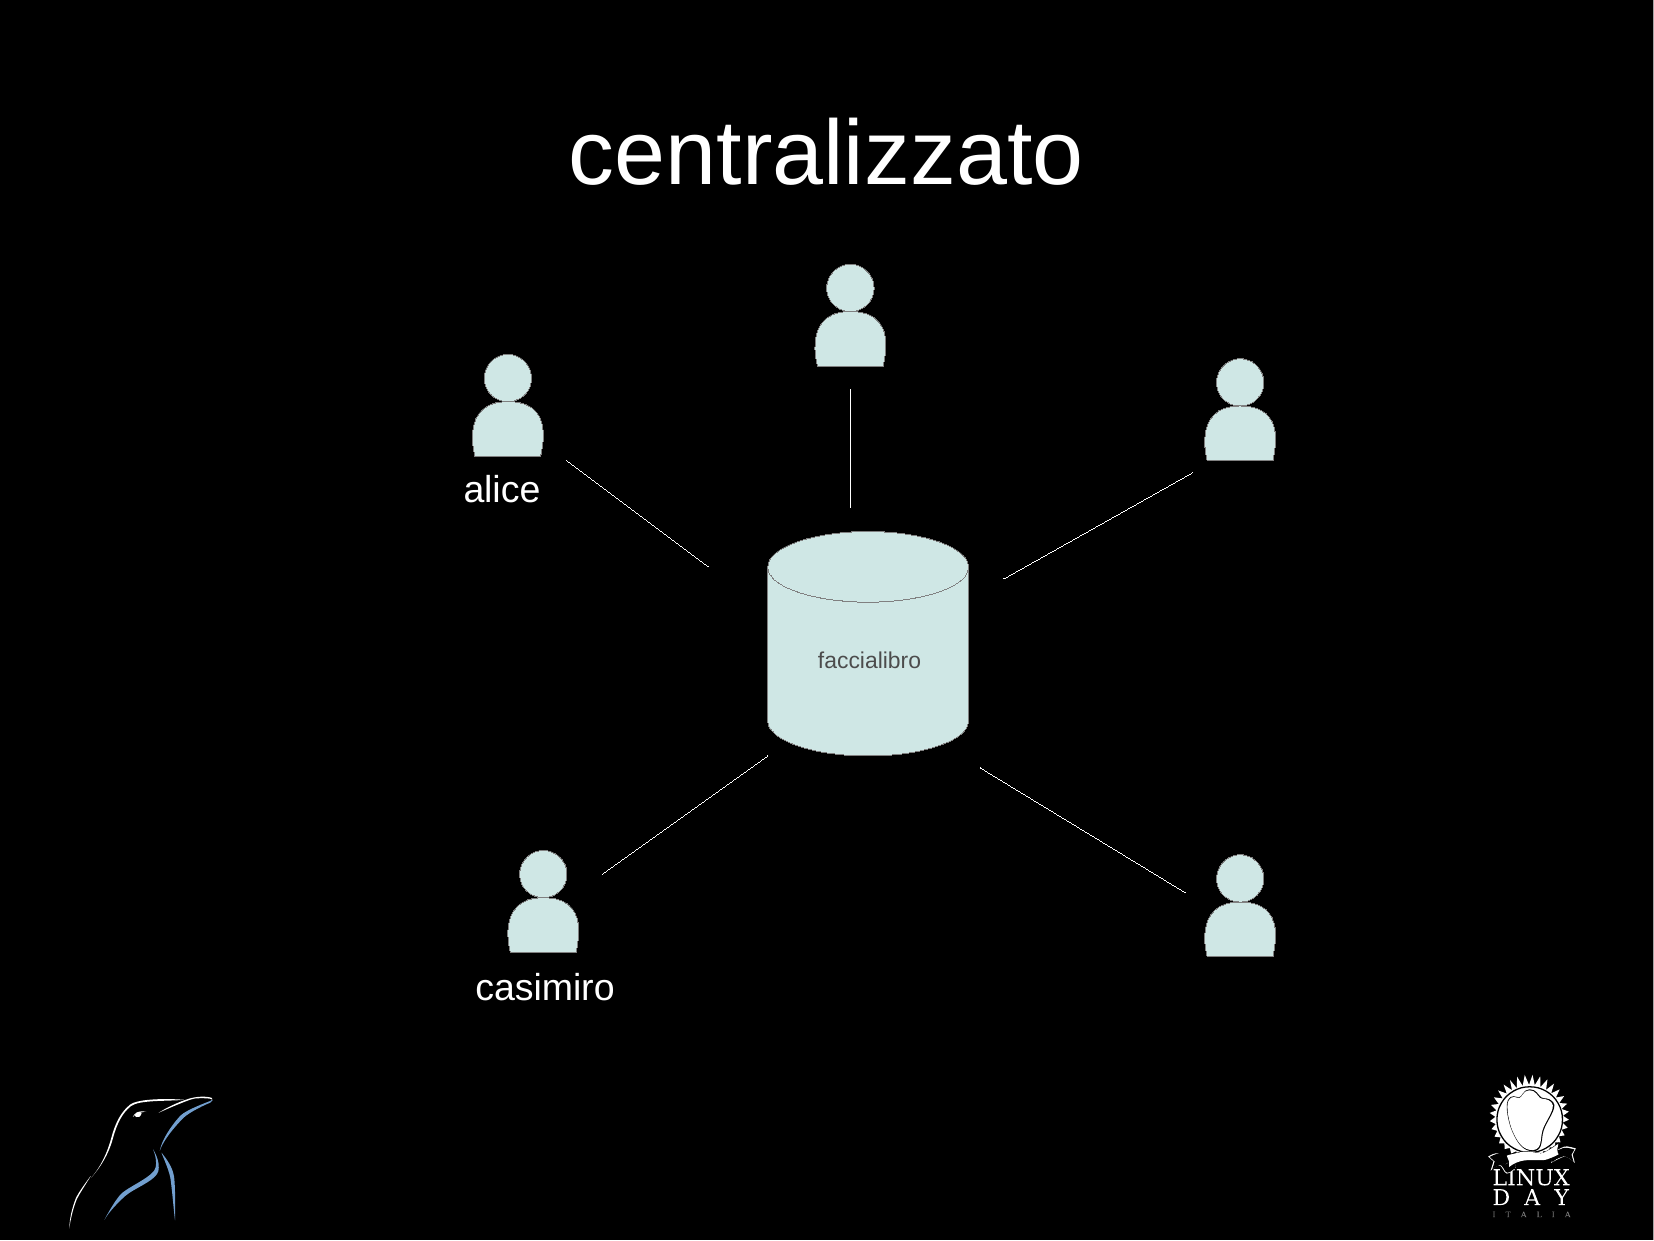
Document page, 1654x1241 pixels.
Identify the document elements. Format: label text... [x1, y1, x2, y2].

text_box casimiro [460, 958, 701, 1016]
text_box faccialibro [767, 640, 972, 681]
text_box alice [448, 460, 627, 518]
title centralizzato [82, 49, 1571, 257]
text_box [507, 850, 579, 953]
text_box [767, 531, 969, 640]
text_box [814, 264, 886, 367]
text_box [472, 354, 544, 457]
text_box [1204, 854, 1276, 957]
text_box [1204, 358, 1276, 461]
text_box [767, 681, 969, 756]
